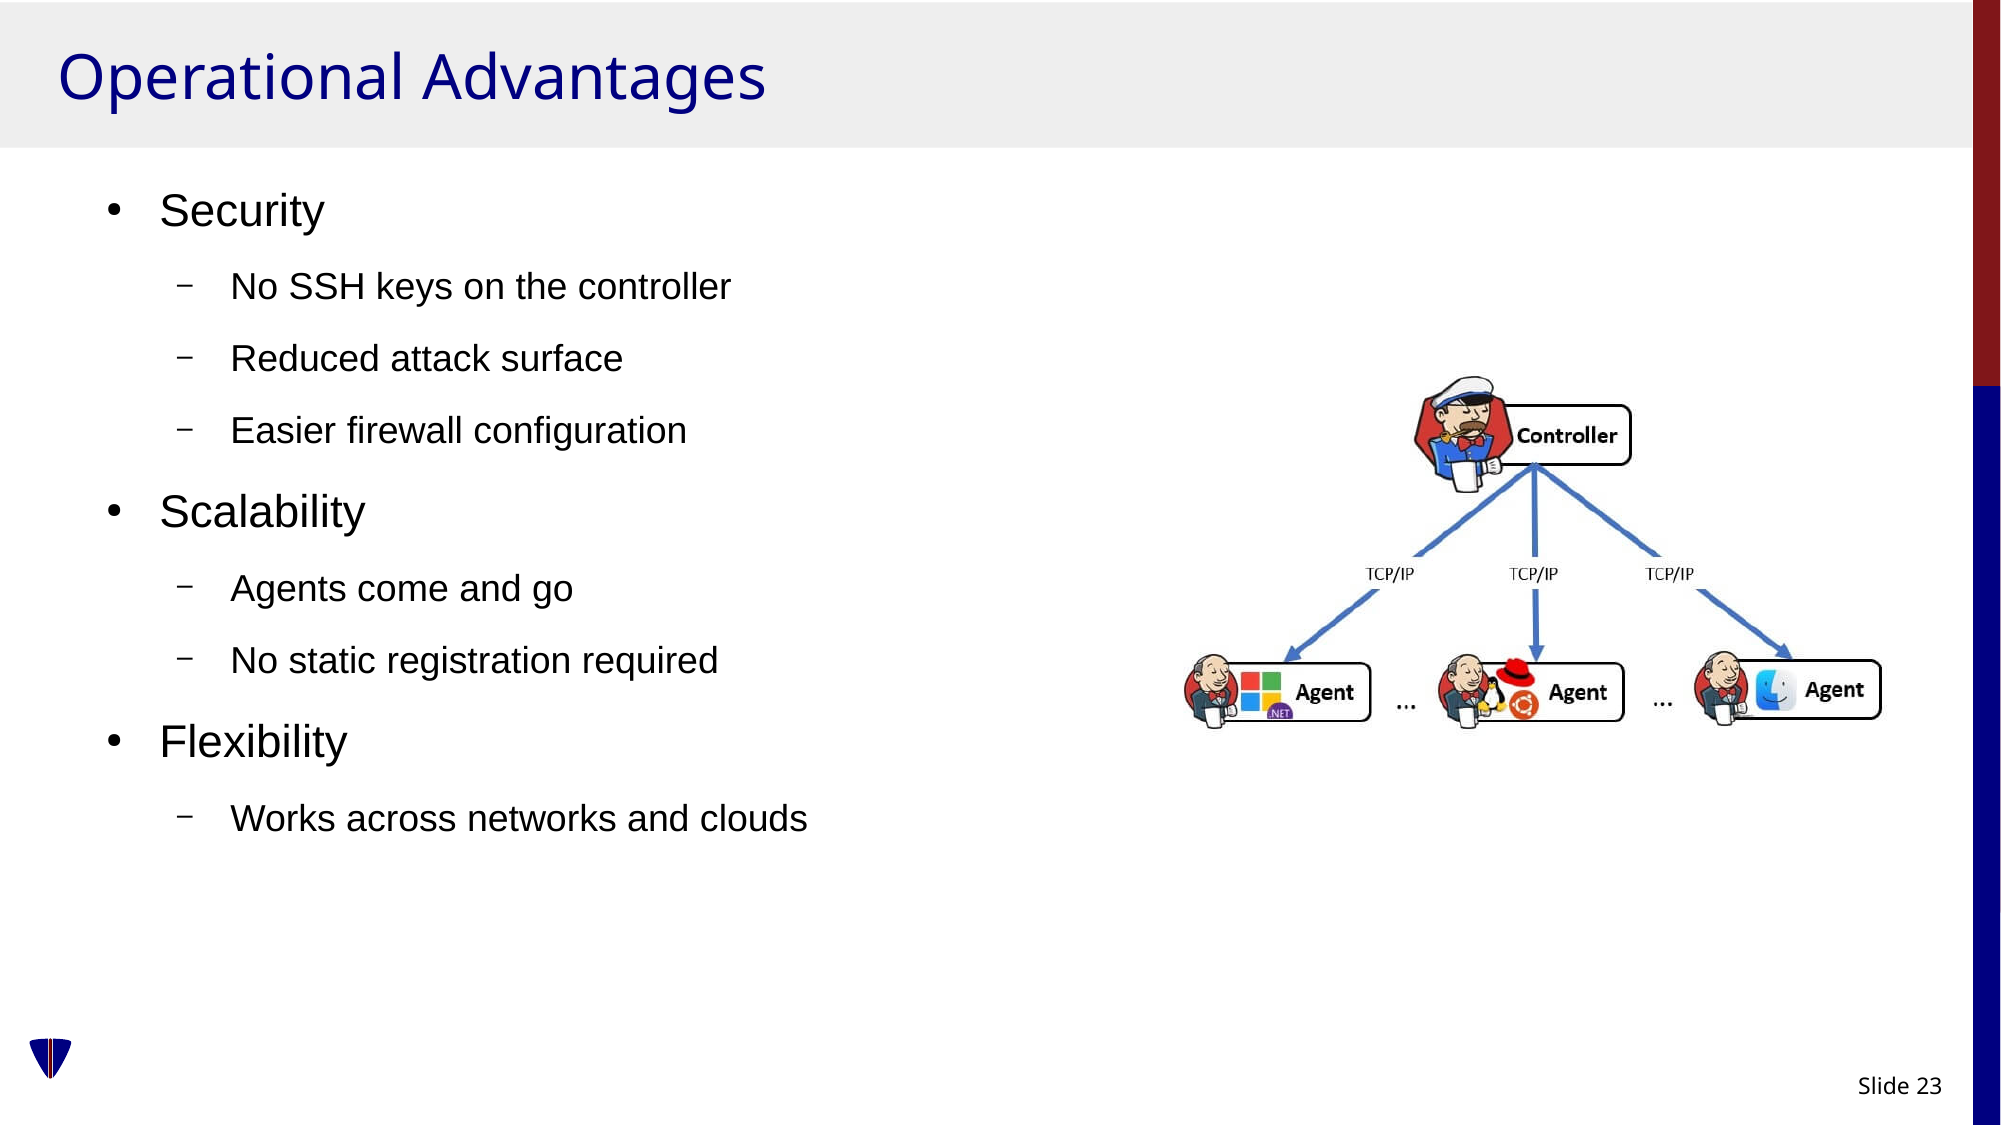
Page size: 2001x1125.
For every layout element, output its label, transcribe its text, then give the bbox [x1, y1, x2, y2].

picture [1122, 340, 1941, 798]
list Security No SSH keys on the controller Reduced attack surface Easier firewall configuration Scalability Agents come and go No static registration required Flexibility Works across networks and clouds [88, 177, 1123, 1034]
title Operational Advantages [0, 2, 1973, 148]
